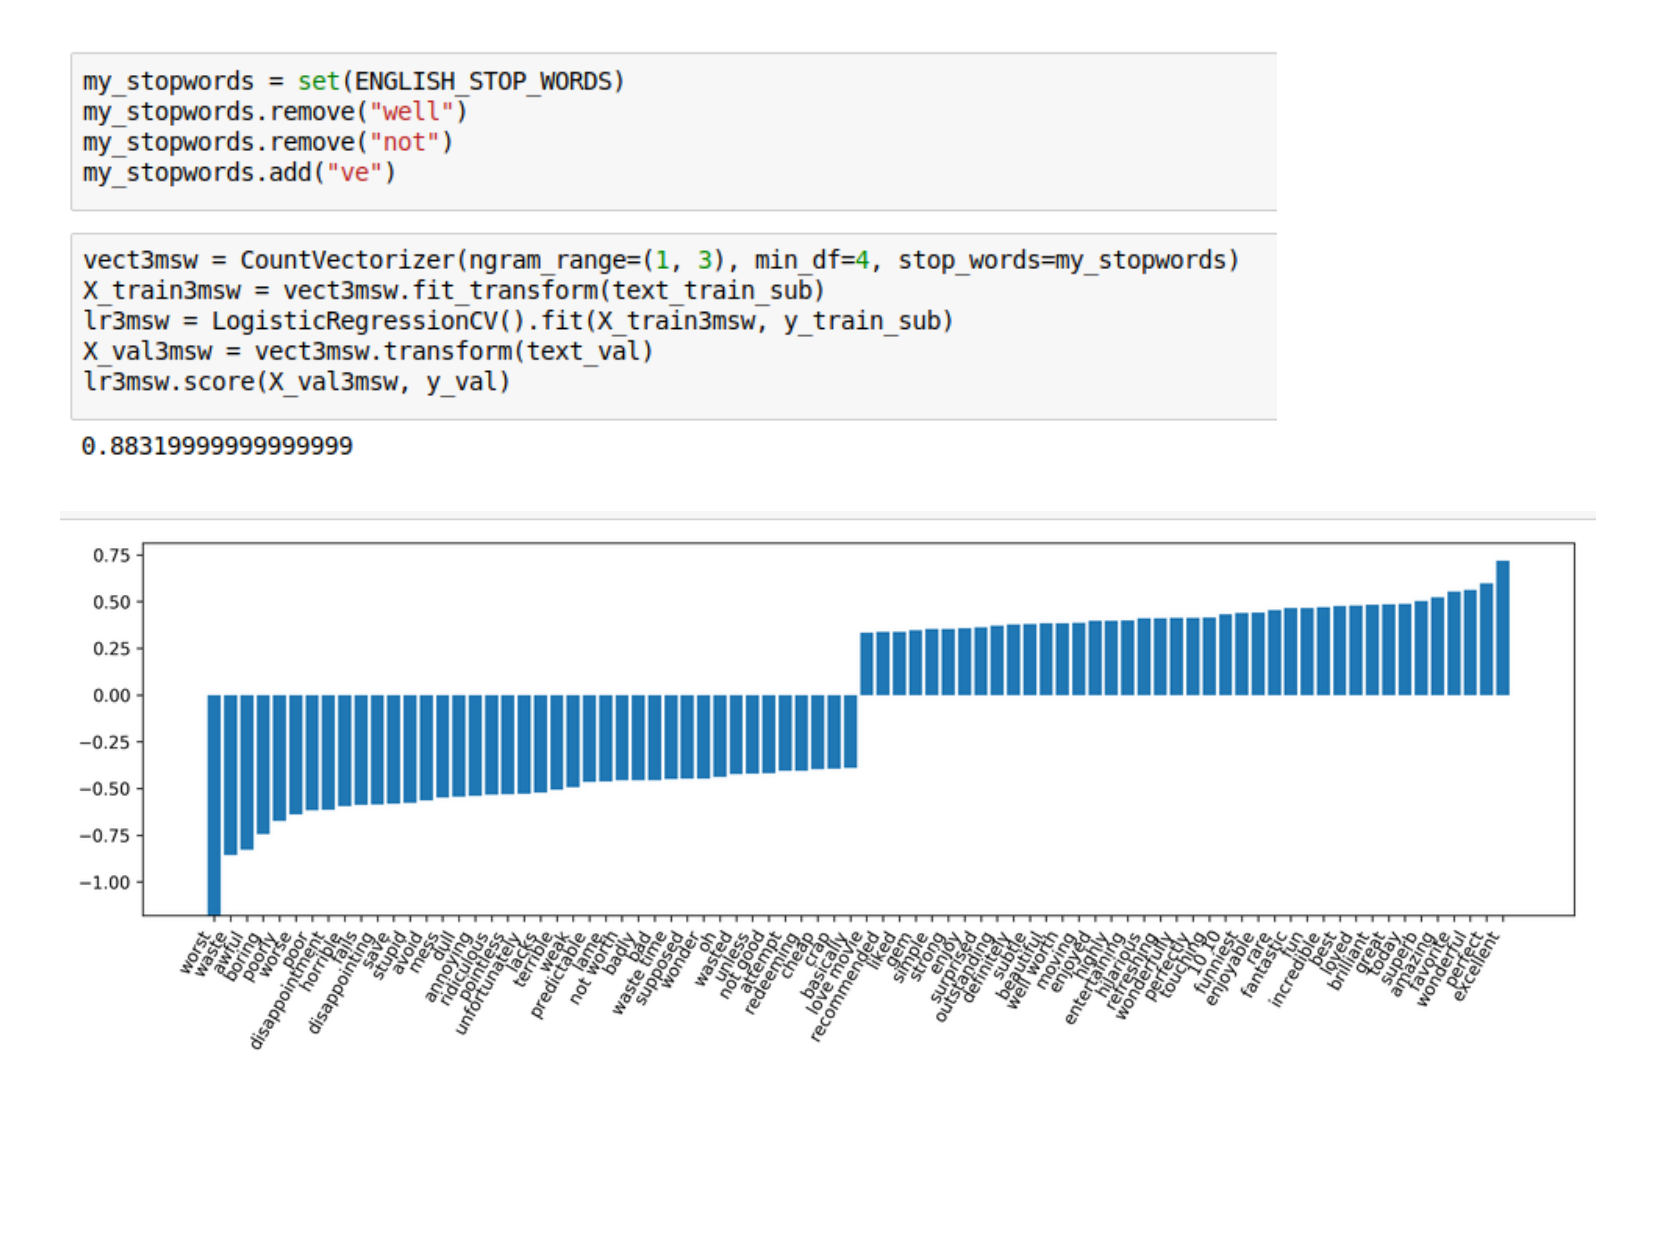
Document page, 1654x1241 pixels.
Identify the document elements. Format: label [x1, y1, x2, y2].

picture [60, 49, 1277, 481]
picture [60, 511, 1596, 1066]
